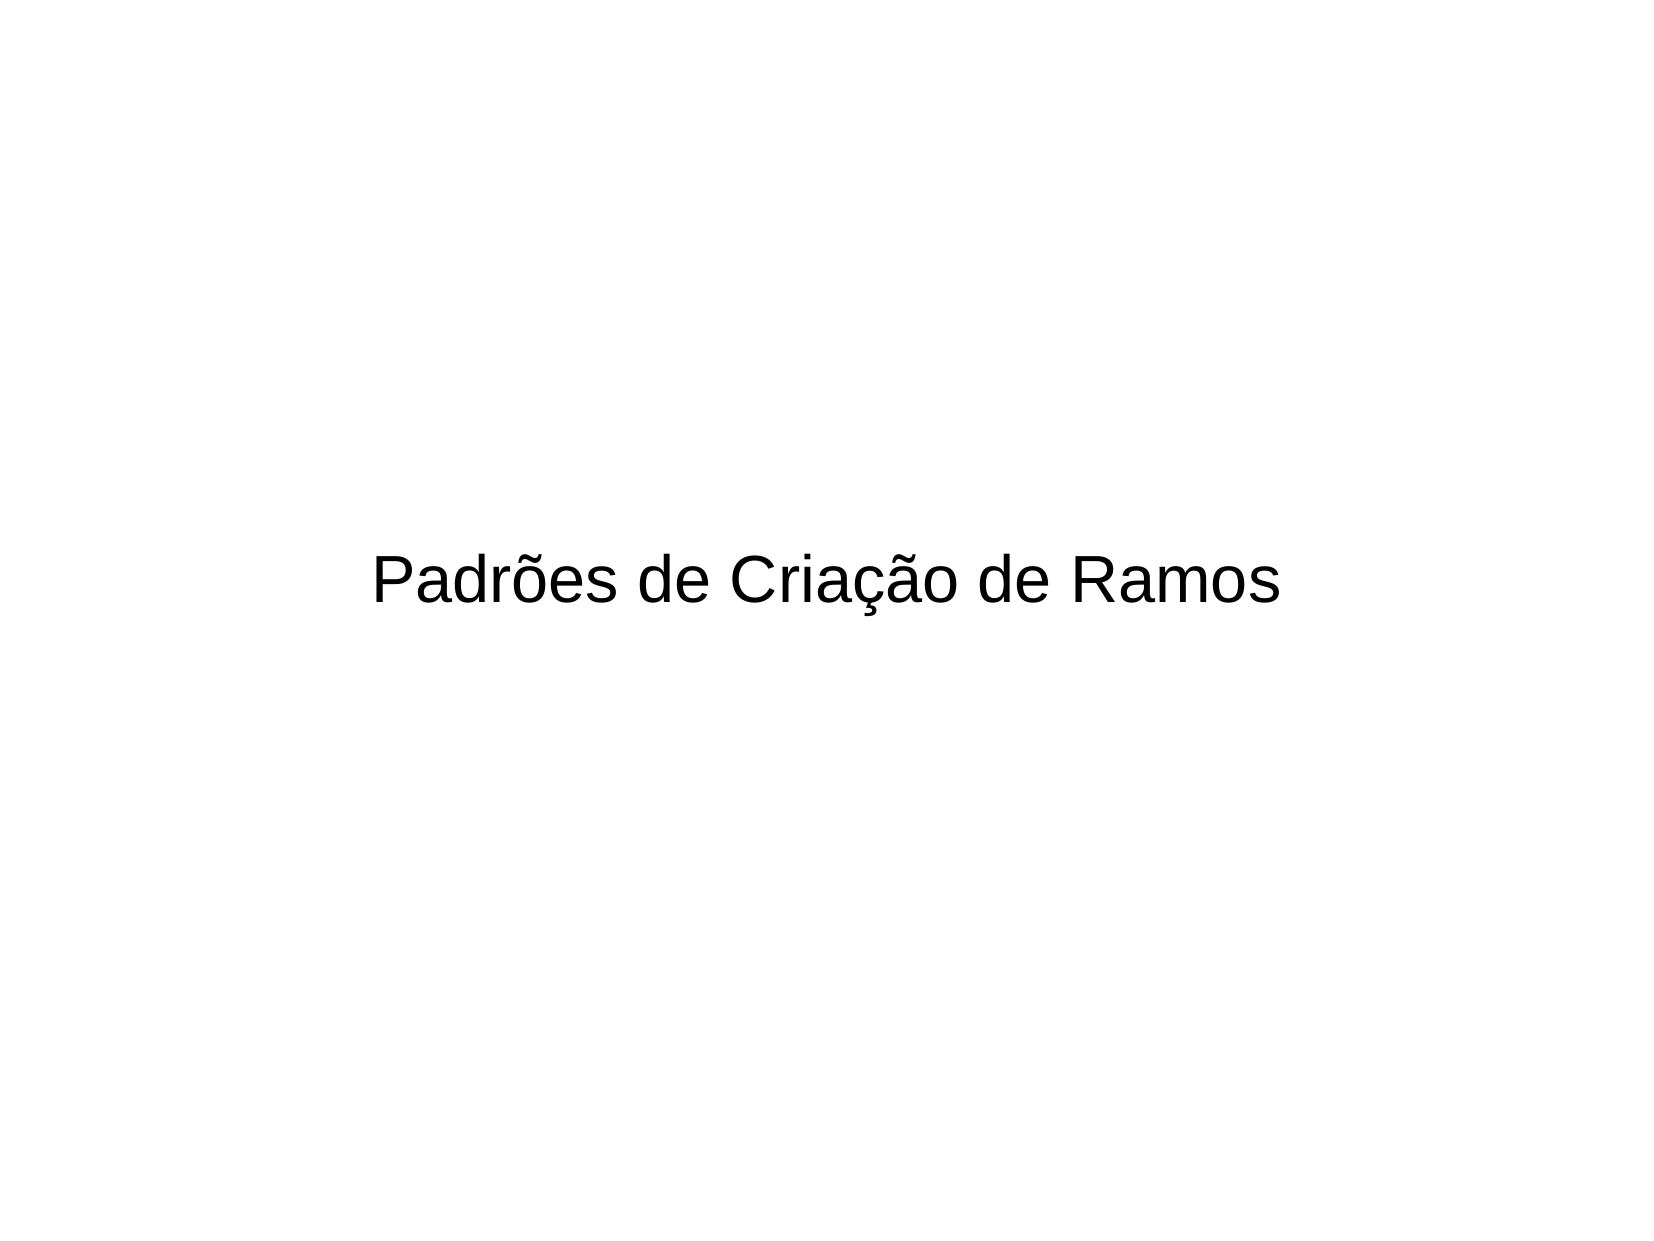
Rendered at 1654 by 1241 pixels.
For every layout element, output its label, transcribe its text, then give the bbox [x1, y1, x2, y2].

subtitle Padrões de Criação de Ramos [82, 49, 1571, 1111]
